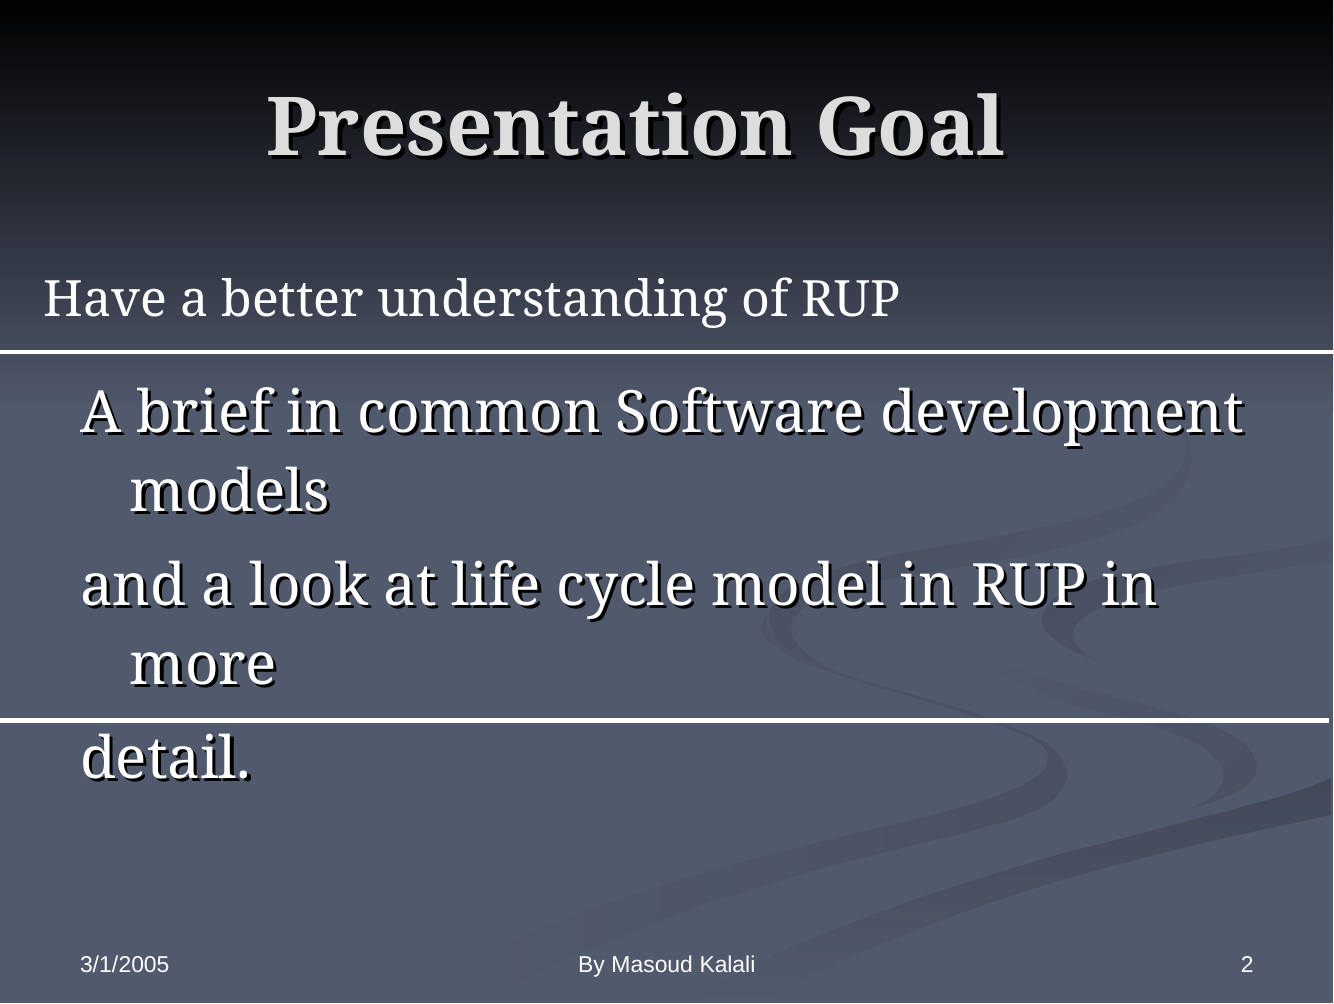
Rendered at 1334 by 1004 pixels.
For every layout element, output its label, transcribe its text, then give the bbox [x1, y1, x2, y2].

title Presentation Goal [66, 40, 1267, 208]
list A brief in common Software development models and a look at life cycle model in RUP in more detail. [66, 363, 1267, 718]
text_box Have a better understanding of RUP [28, 255, 1213, 340]
